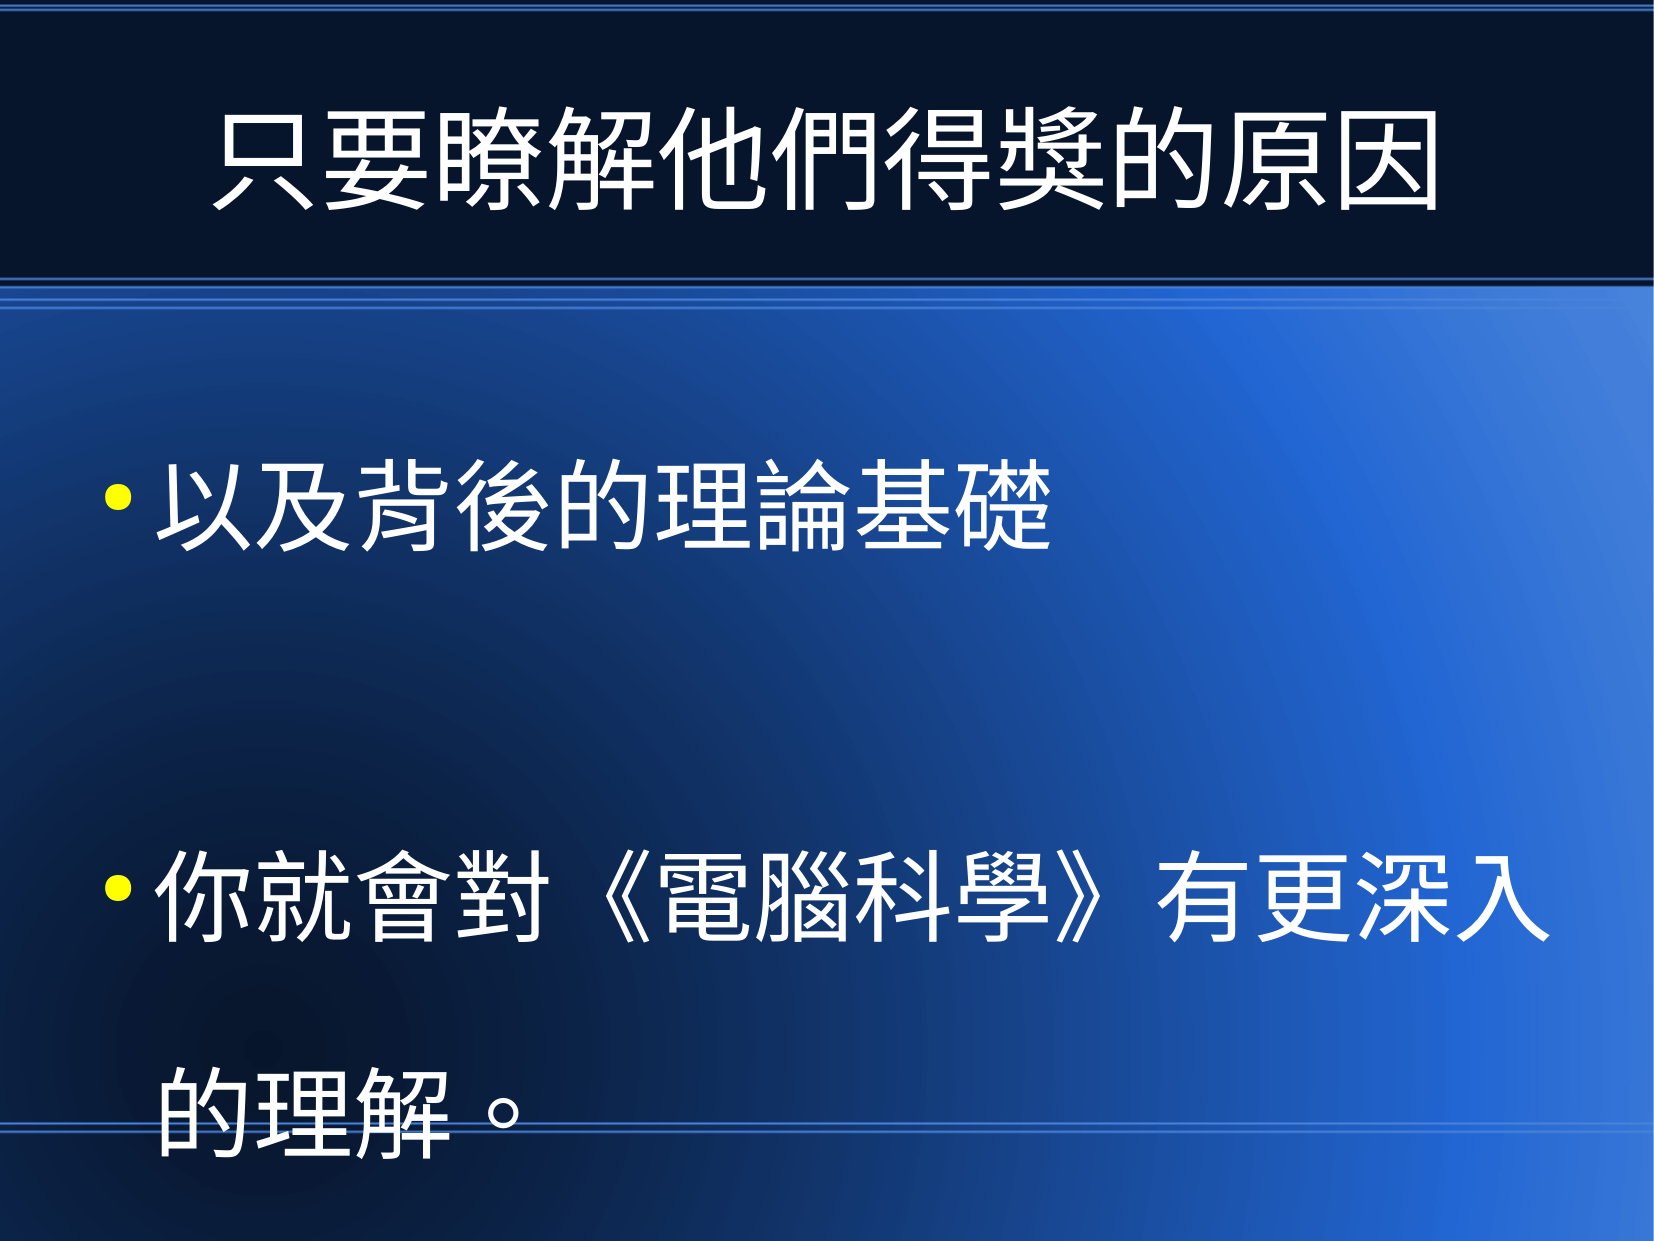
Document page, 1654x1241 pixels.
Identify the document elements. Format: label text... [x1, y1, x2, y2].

picture [0, 0, 1654, 1241]
list 以及背後的理論基礎 你就會對《電腦科學》有更深入的理解。 [82, 355, 1571, 1241]
title 只要瞭解他們得獎的原因 [82, 49, 1571, 257]
